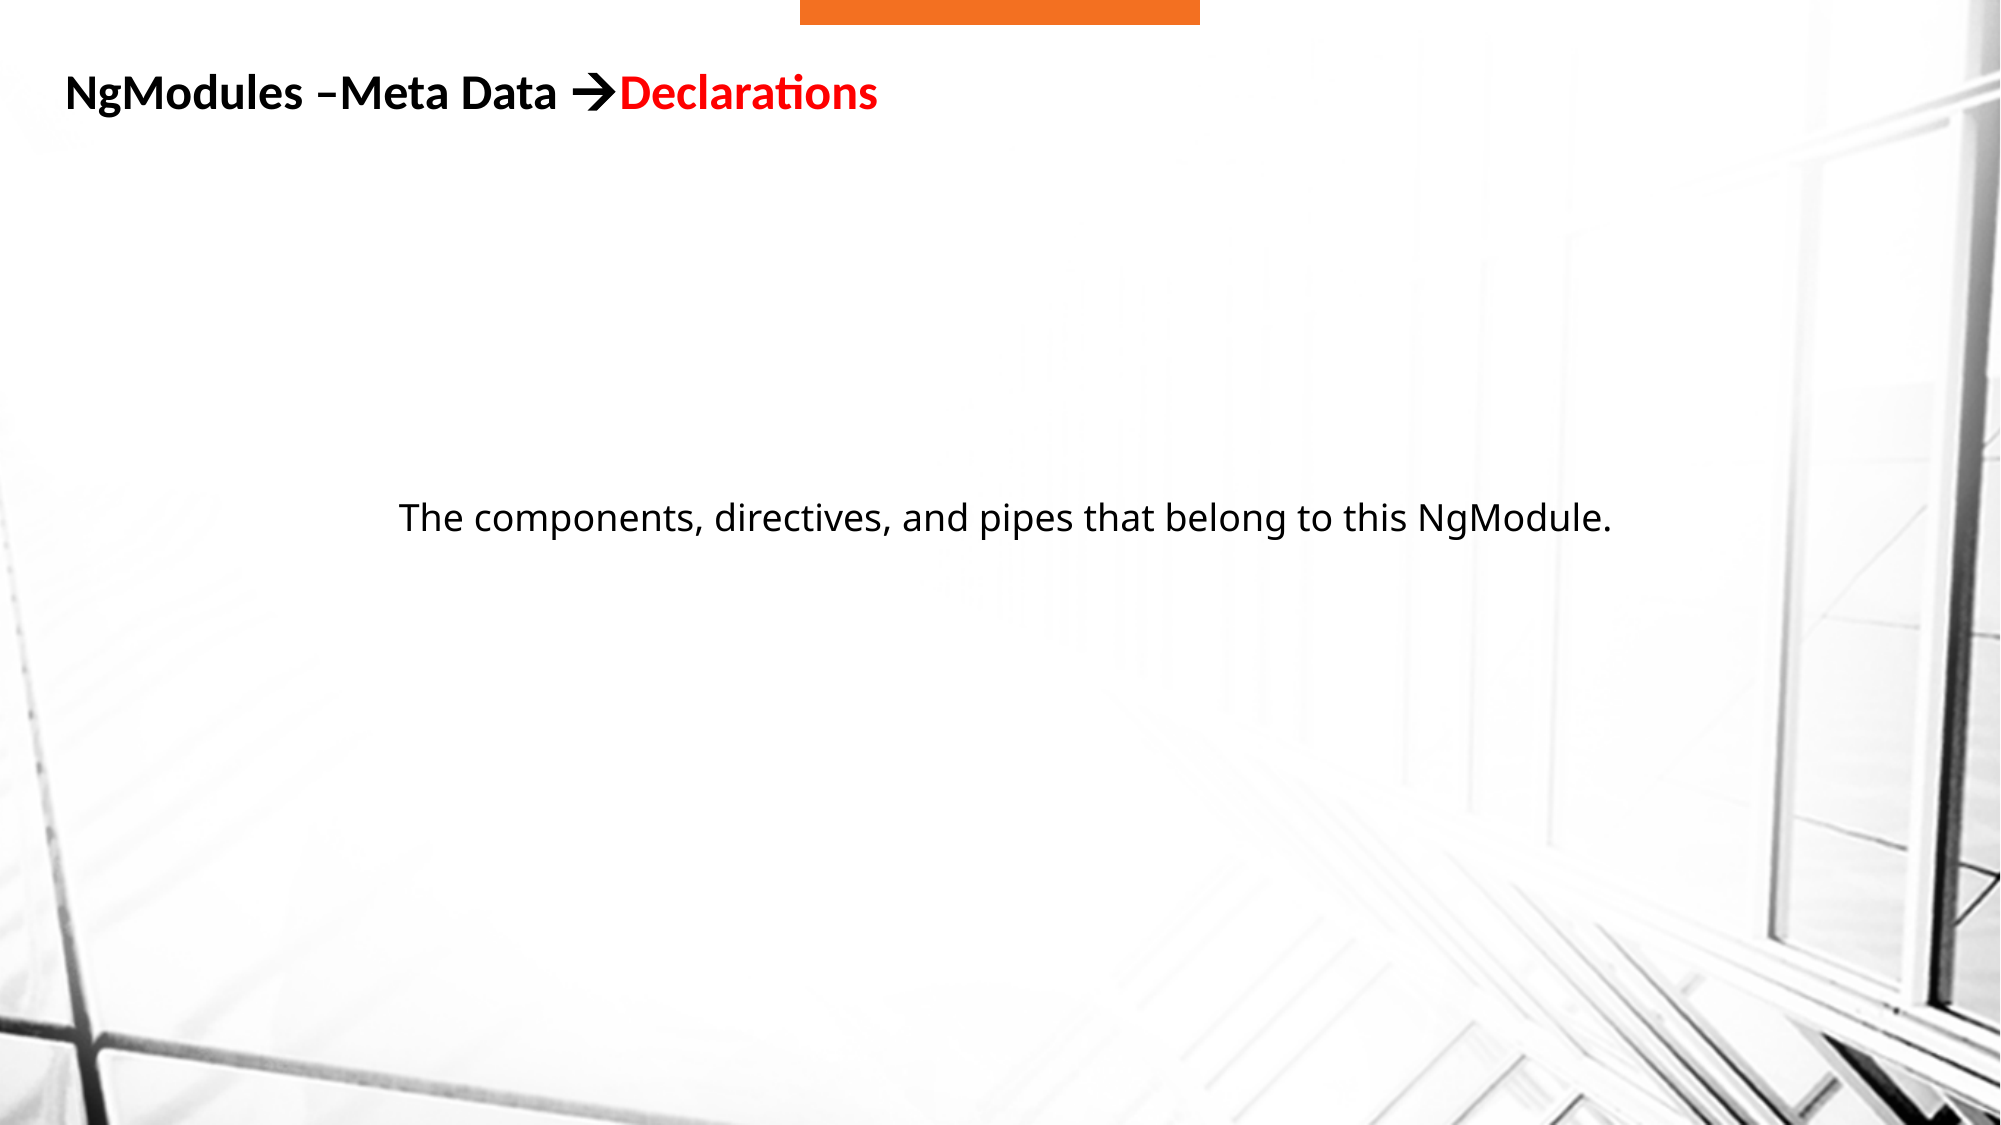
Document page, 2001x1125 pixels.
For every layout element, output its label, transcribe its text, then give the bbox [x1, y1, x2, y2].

text_box The components, directives, and pipes that belong to this NgModule. [137, 487, 1875, 547]
title NgModules –Meta Data Declarations [50, 63, 1951, 150]
